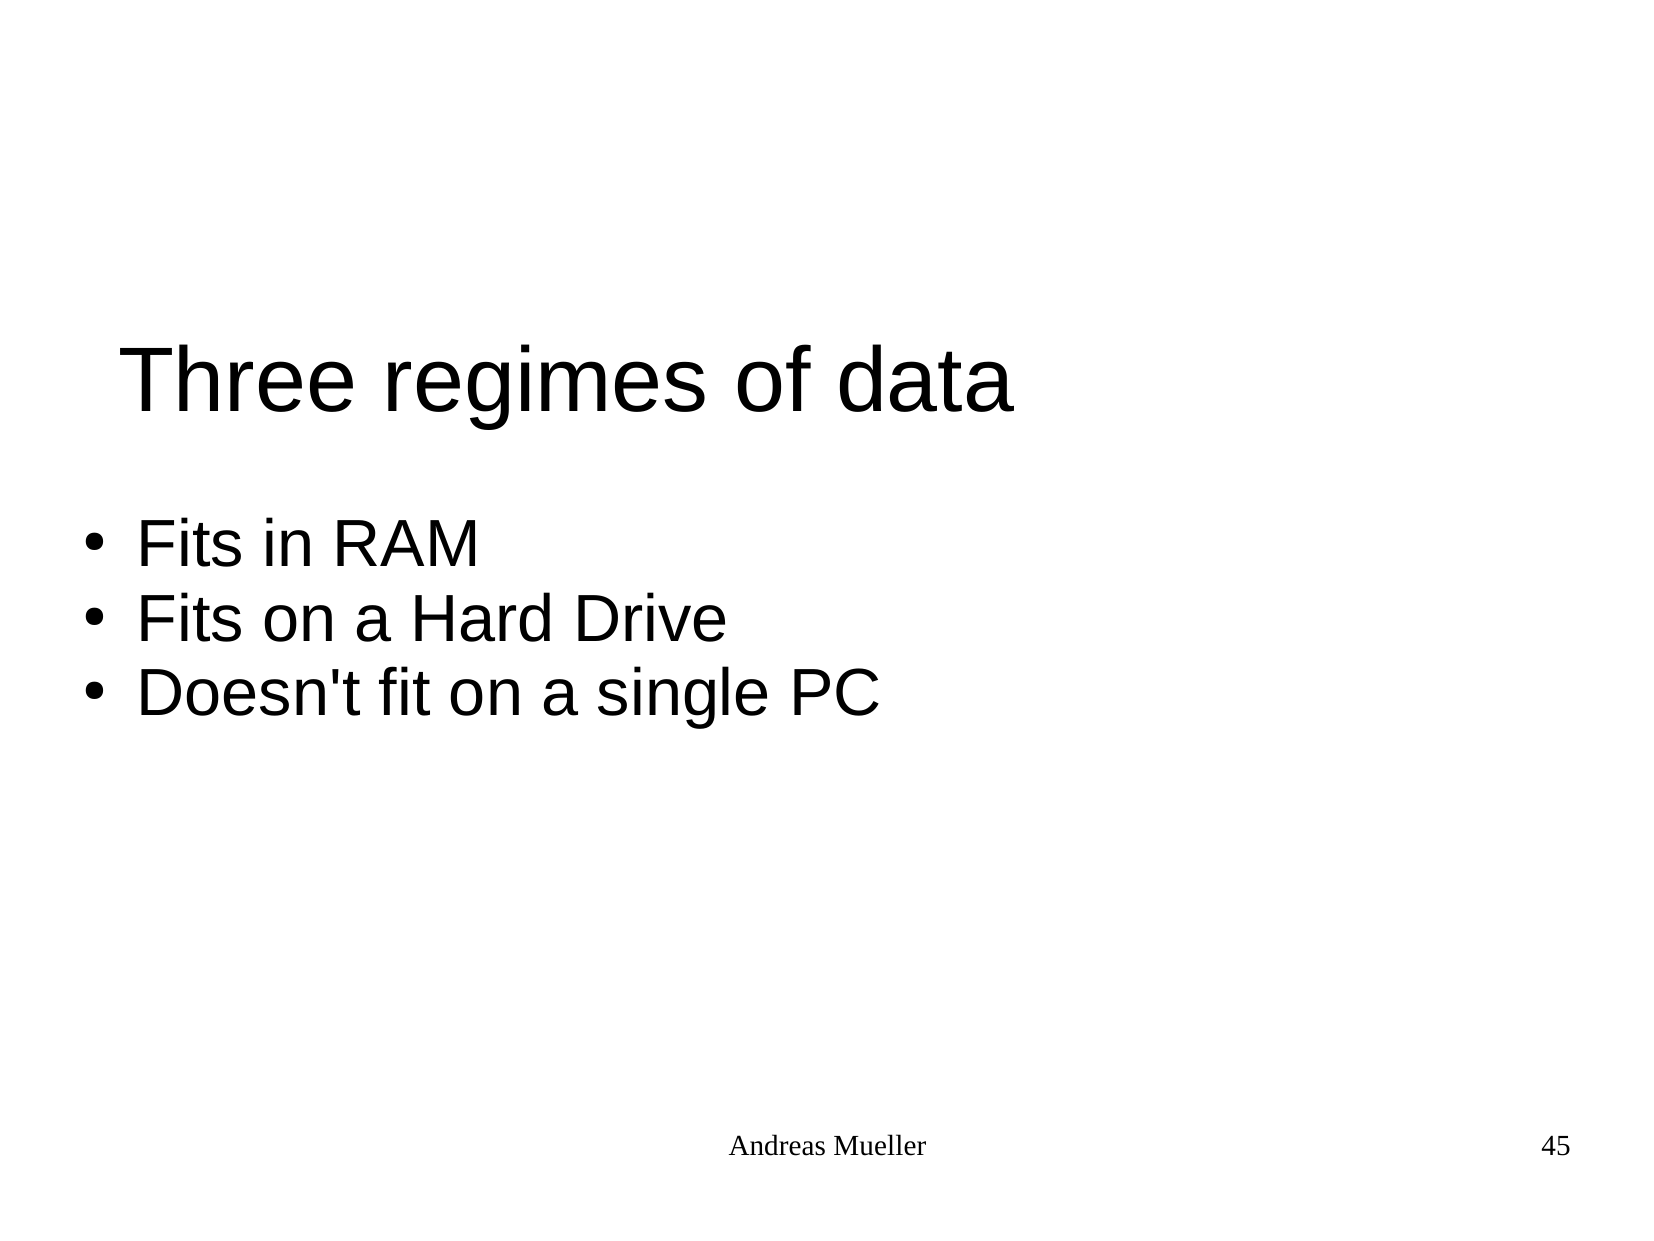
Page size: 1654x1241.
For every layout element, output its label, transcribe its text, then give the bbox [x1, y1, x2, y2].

subtitle Three regimes of data Fits in RAM Fits on a Hard Drive Doesn't fit on a single PC [82, 49, 1606, 1010]
